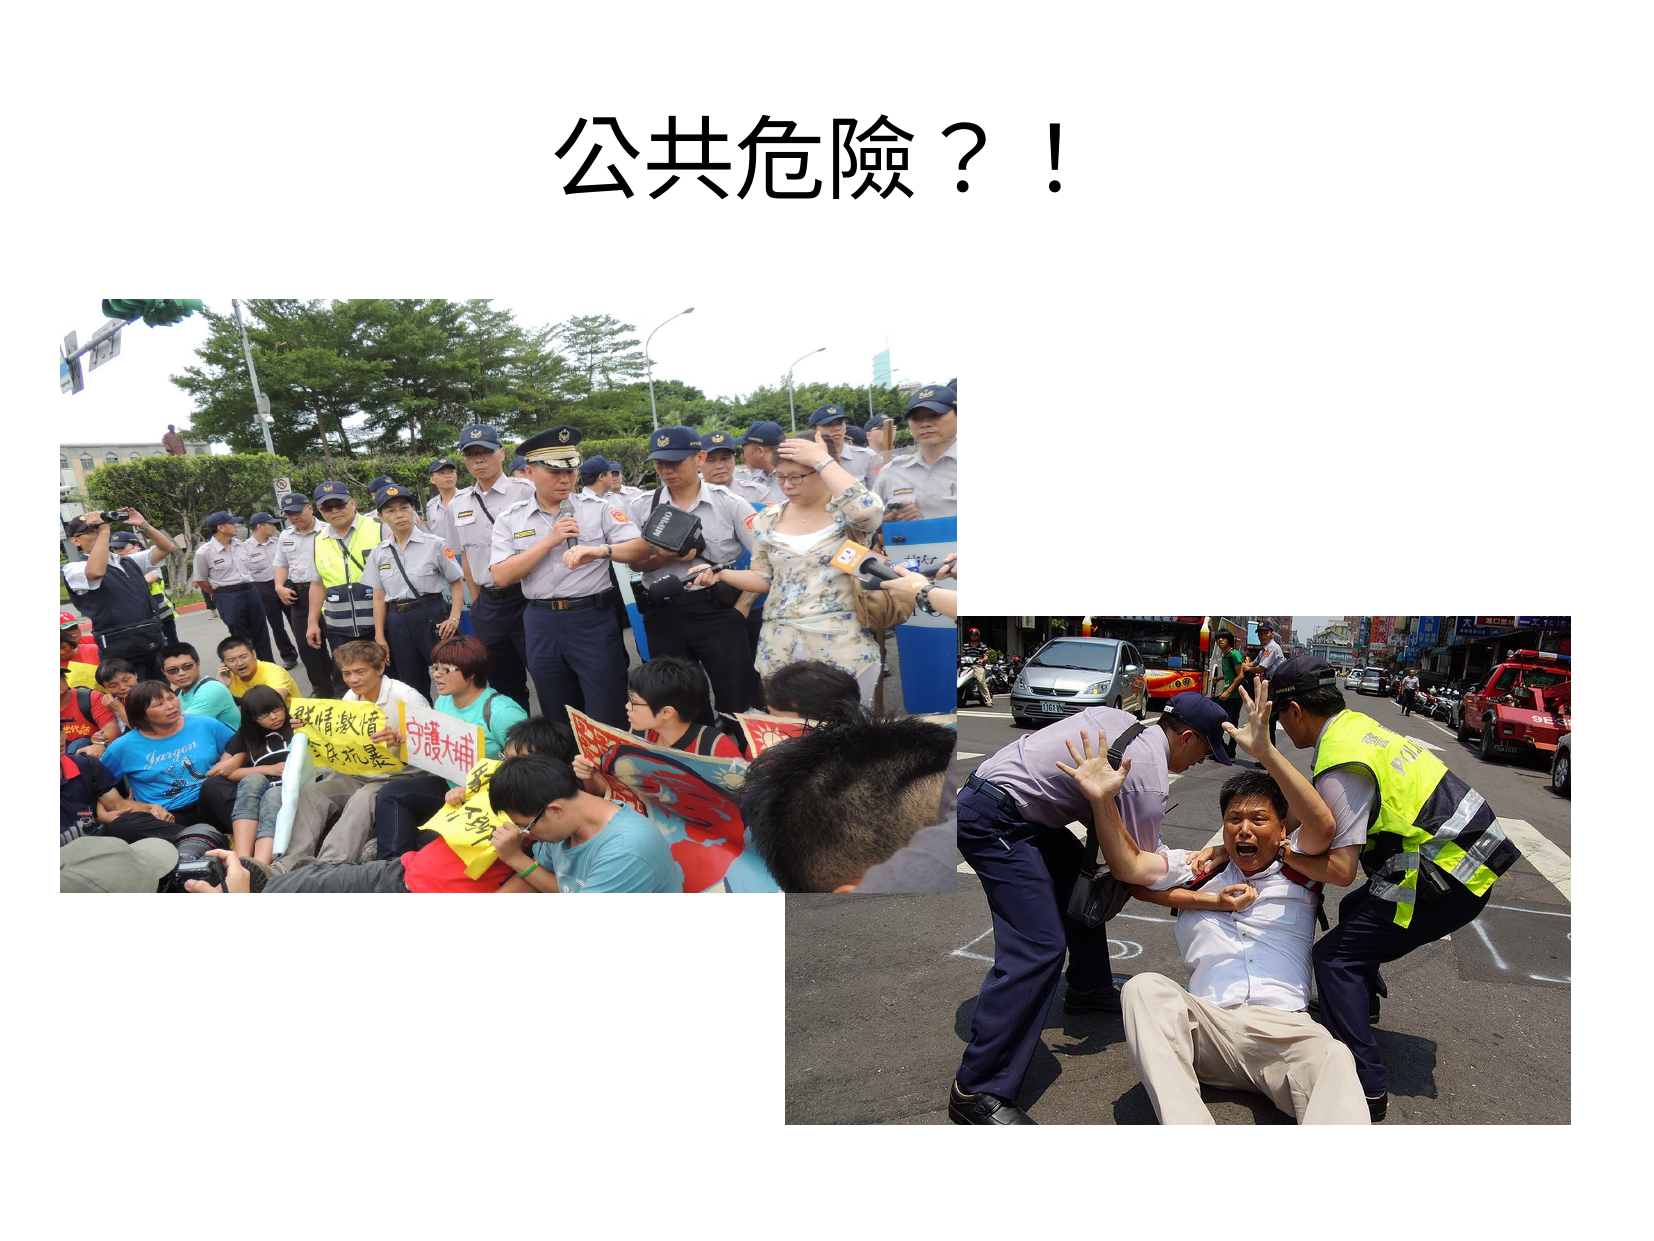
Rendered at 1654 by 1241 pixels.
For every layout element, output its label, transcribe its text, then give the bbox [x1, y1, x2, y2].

picture [60, 299, 1571, 1126]
title 公共危險？！ [82, 49, 1571, 257]
